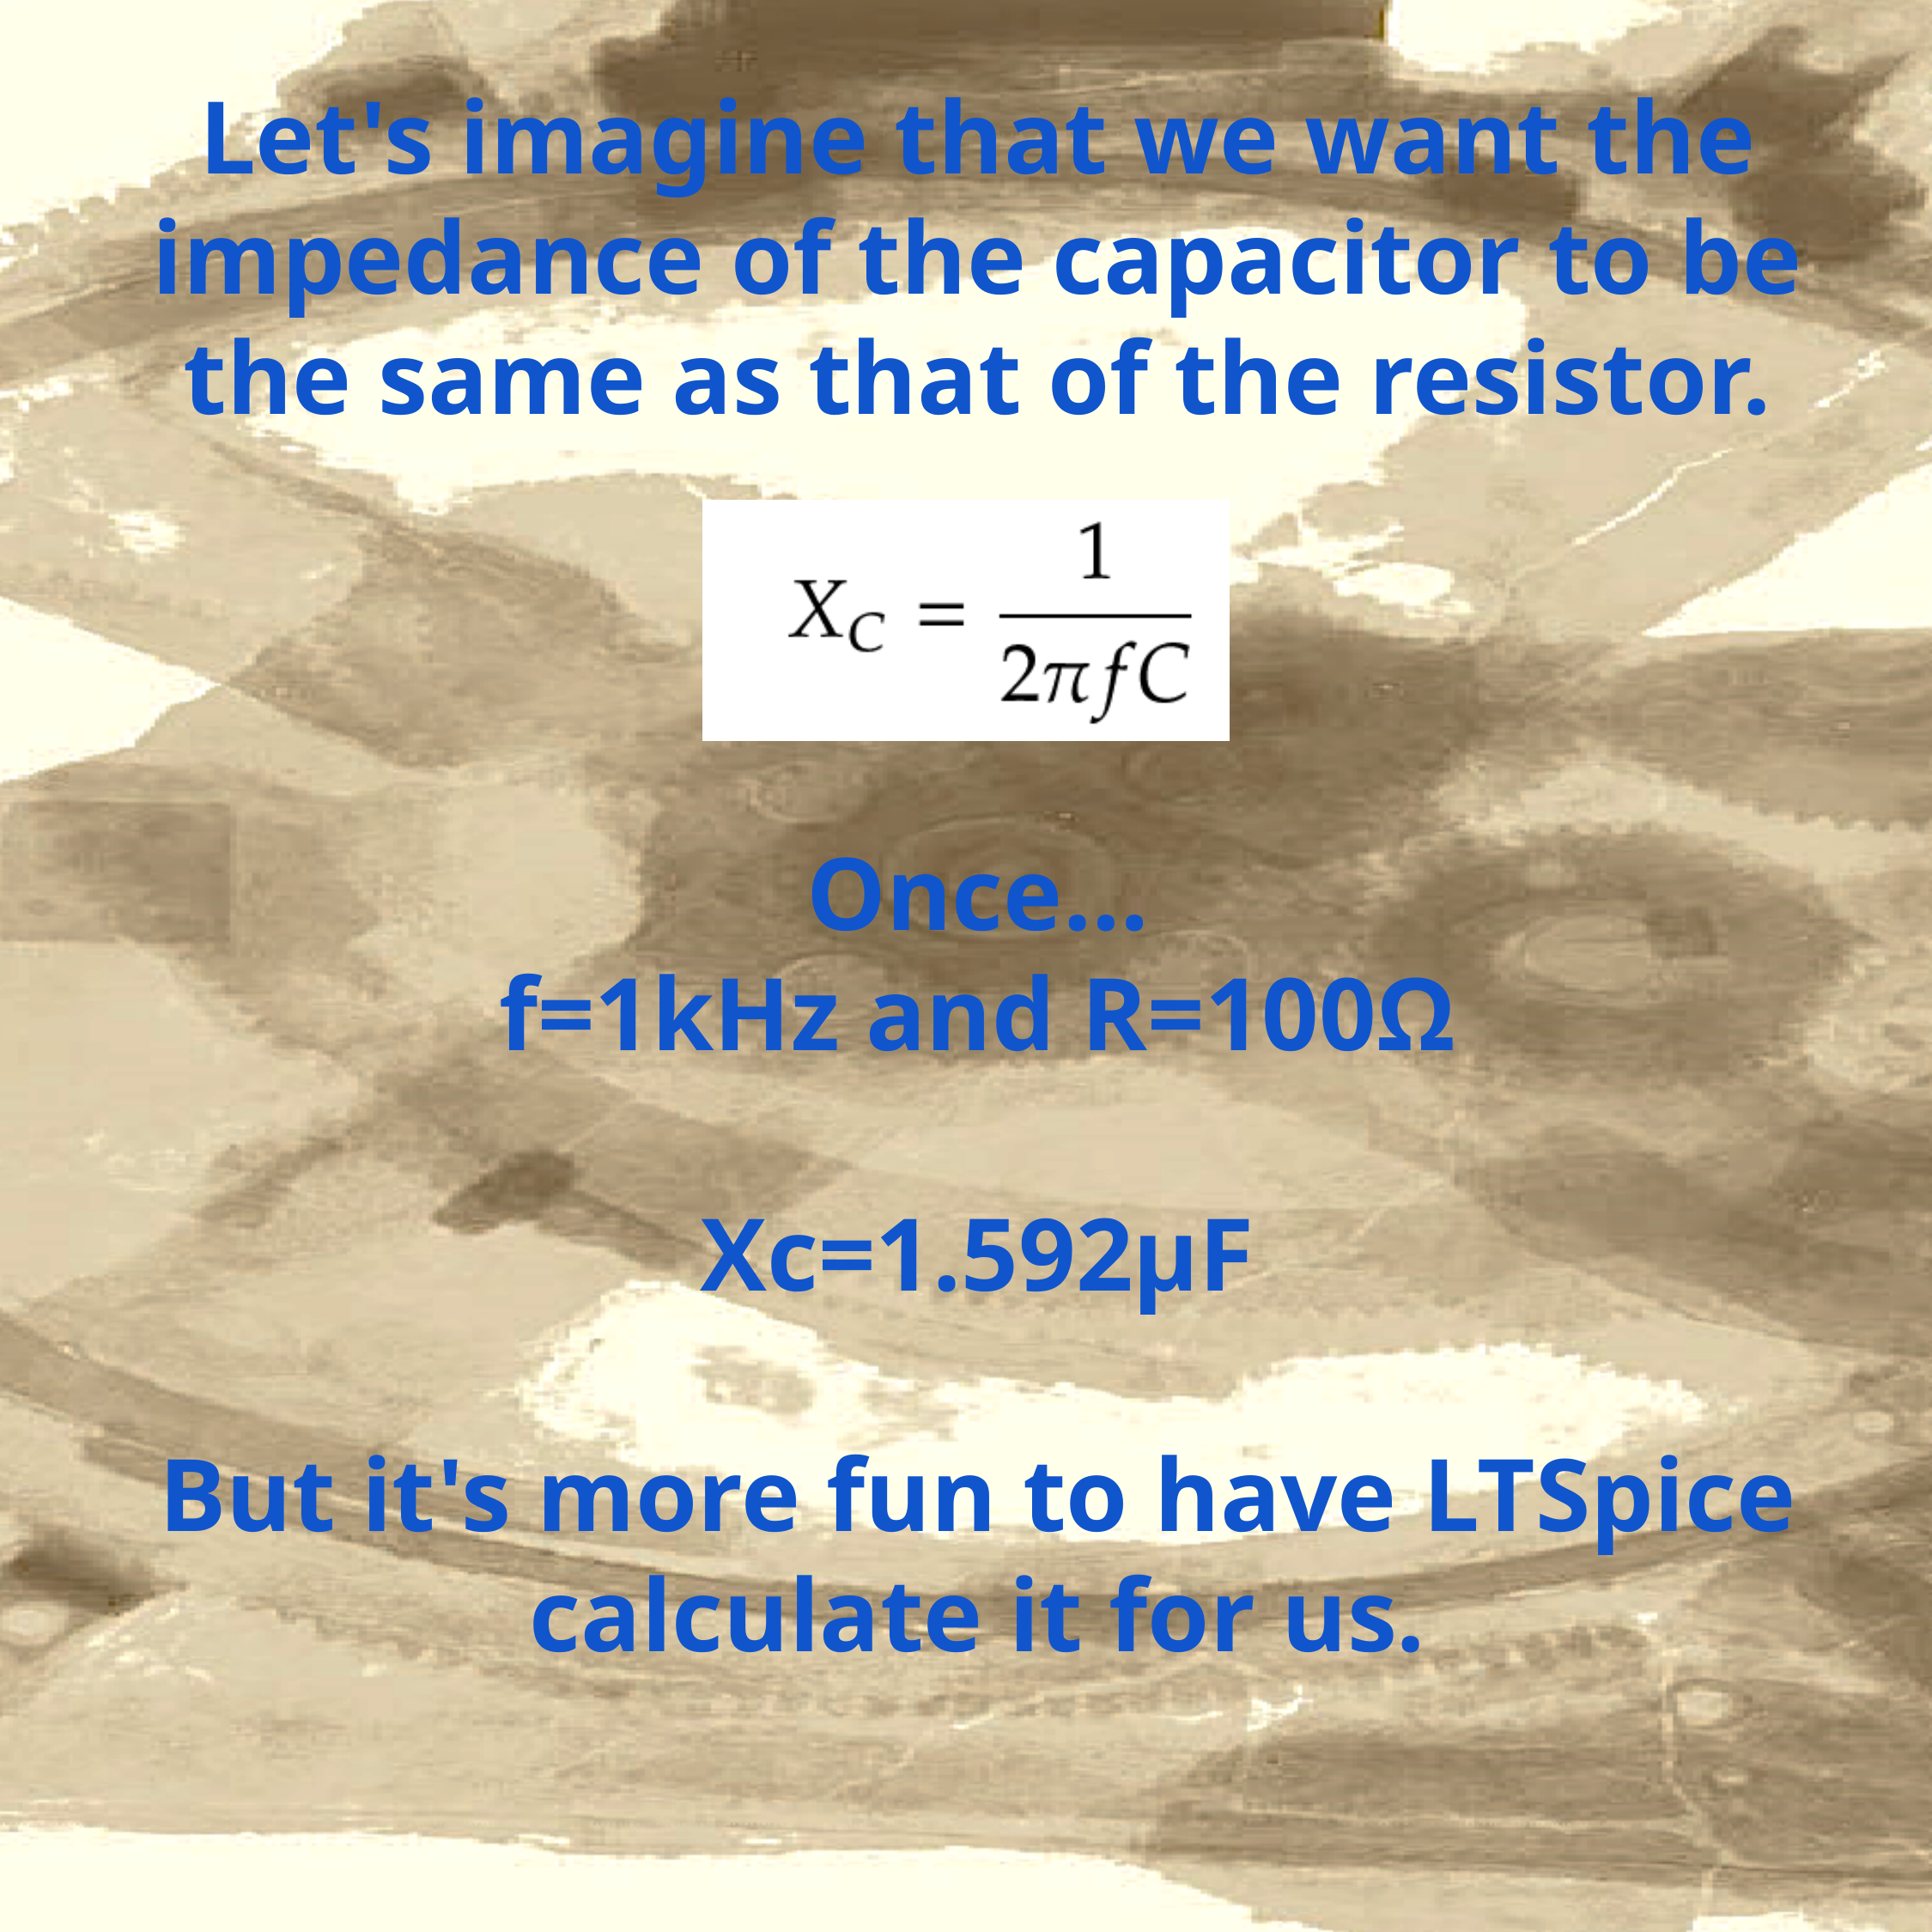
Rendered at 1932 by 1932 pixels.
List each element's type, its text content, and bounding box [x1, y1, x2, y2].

text_box Once… f=1kHz and R=100Ω Xc=1.592μF But it's more fun to have LTSpice calculate it for us. [71, 817, 1884, 1735]
picture [0, 0, 1932, 1932]
text_box Let's imagine that we want the impedance of the capacitor to be the same as that of the resistor. [71, 60, 1884, 372]
